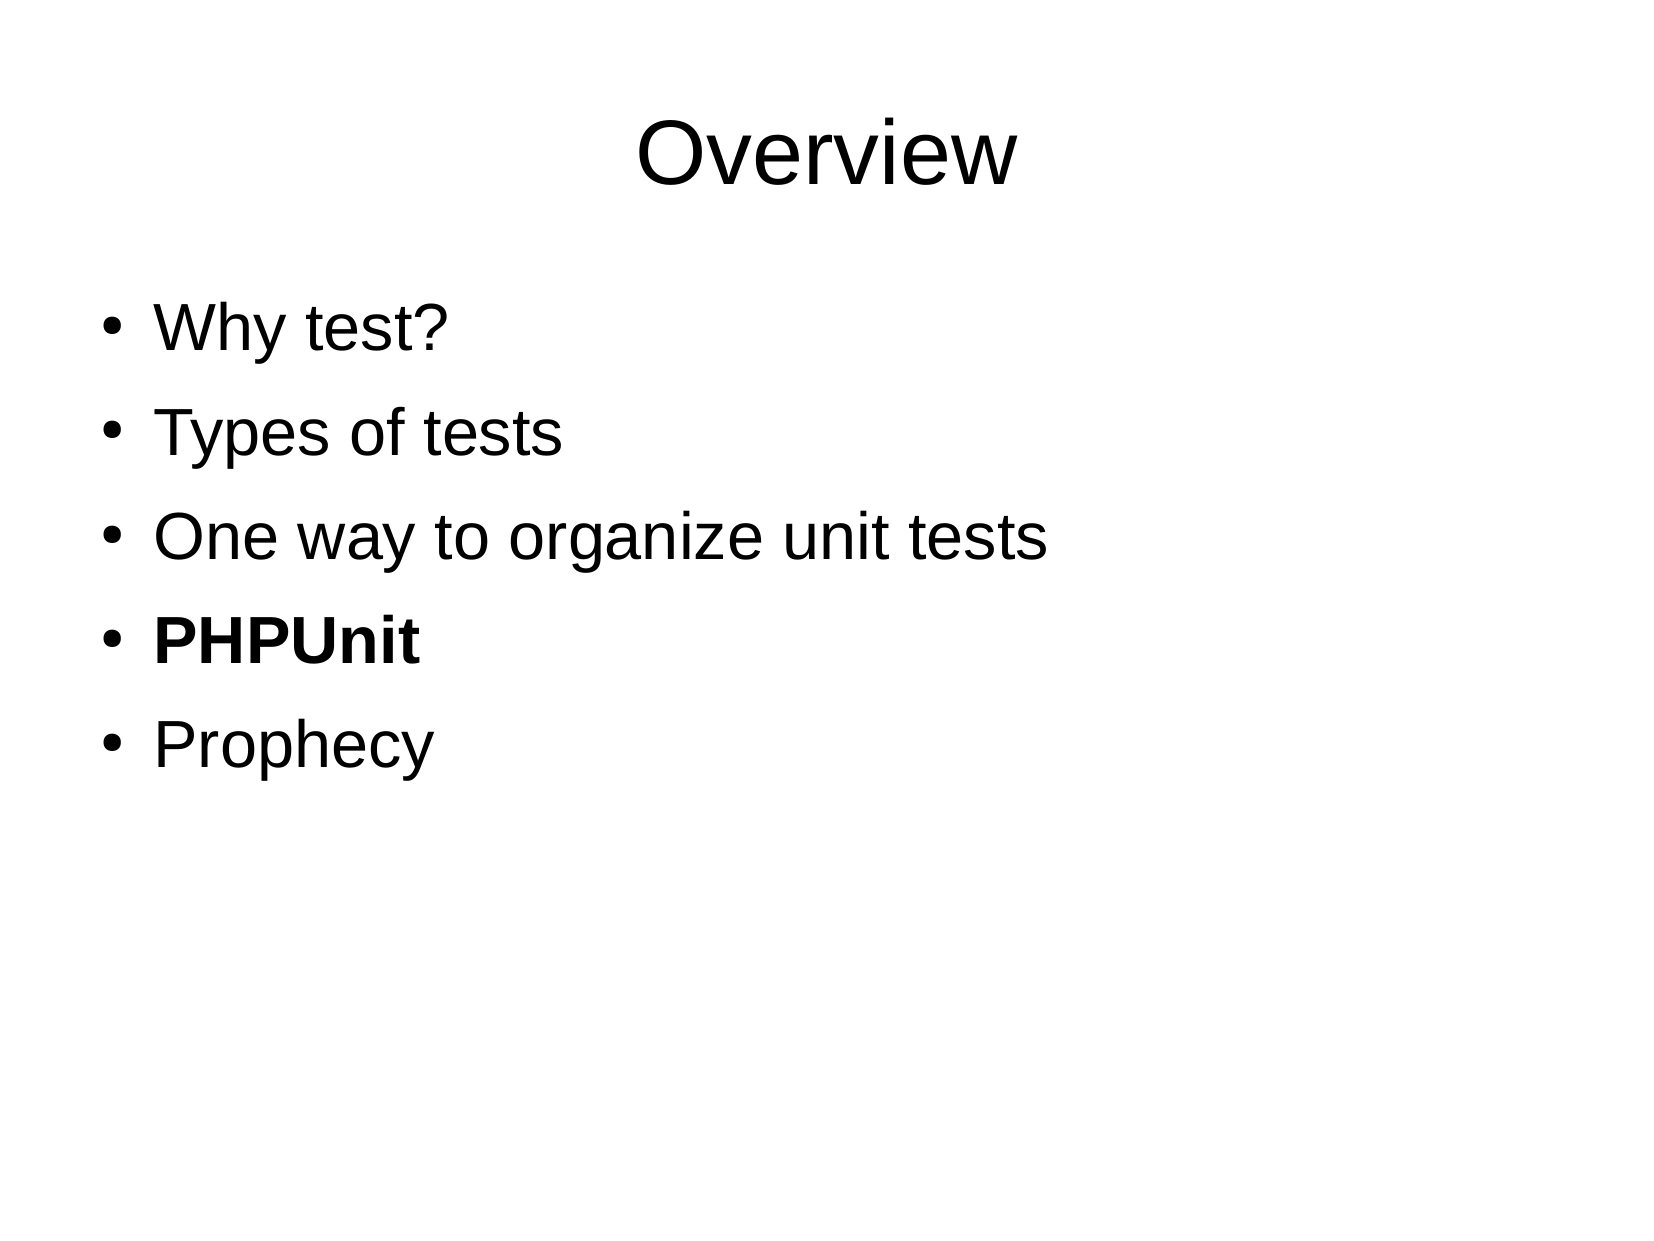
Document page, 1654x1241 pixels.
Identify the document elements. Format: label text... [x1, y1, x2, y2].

list Why test? Types of tests One way to organize unit tests PHPUnit Prophecy [82, 290, 1571, 1010]
title Overview [82, 49, 1571, 257]
